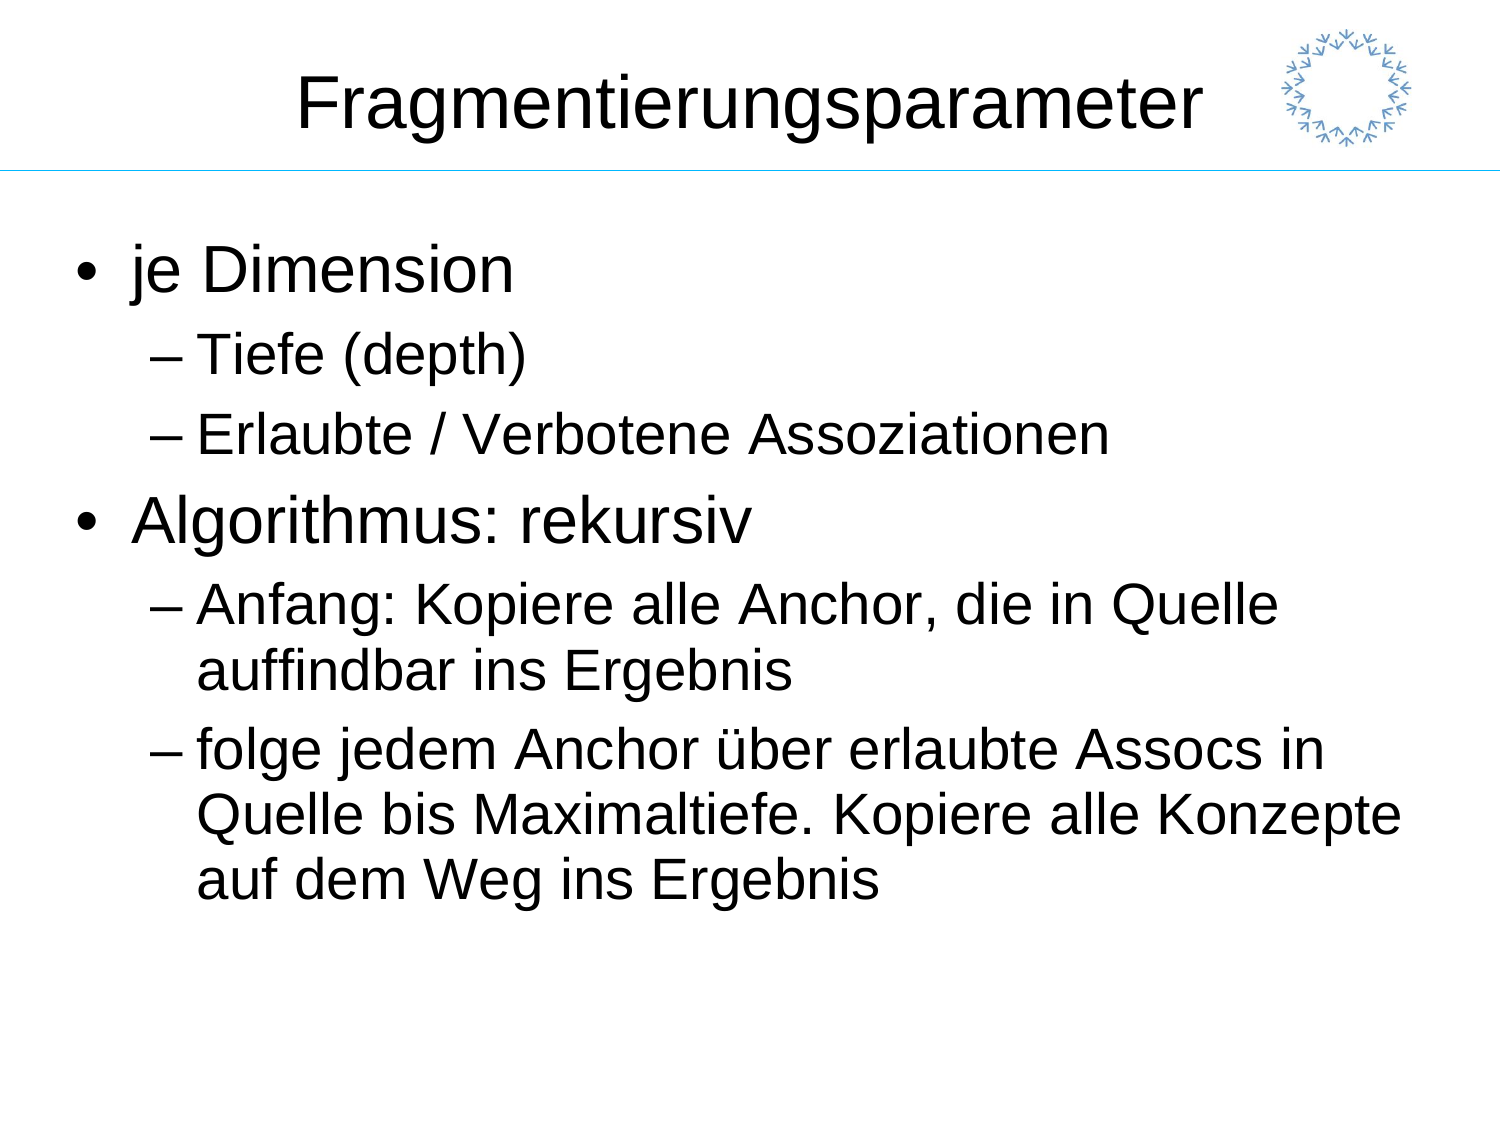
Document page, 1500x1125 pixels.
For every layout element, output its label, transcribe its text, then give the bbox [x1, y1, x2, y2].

picture [1281, 29, 1412, 57]
list je Dimension Tiefe (depth) Erlaubte / Verbotene Assoziationen Algorithmus: rekursiv Anfang: Kopiere alle Anchor, die in Quelle auffindbar ins Ergebnis folge jedem Anchor über erlaubte Assocs in Quelle bis Maximaltiefe. Kopiere alle Konzepte auf dem Weg ins Ergebnis [75, 232, 1426, 986]
title Fragmentierungsparameter [75, 57, 1426, 148]
